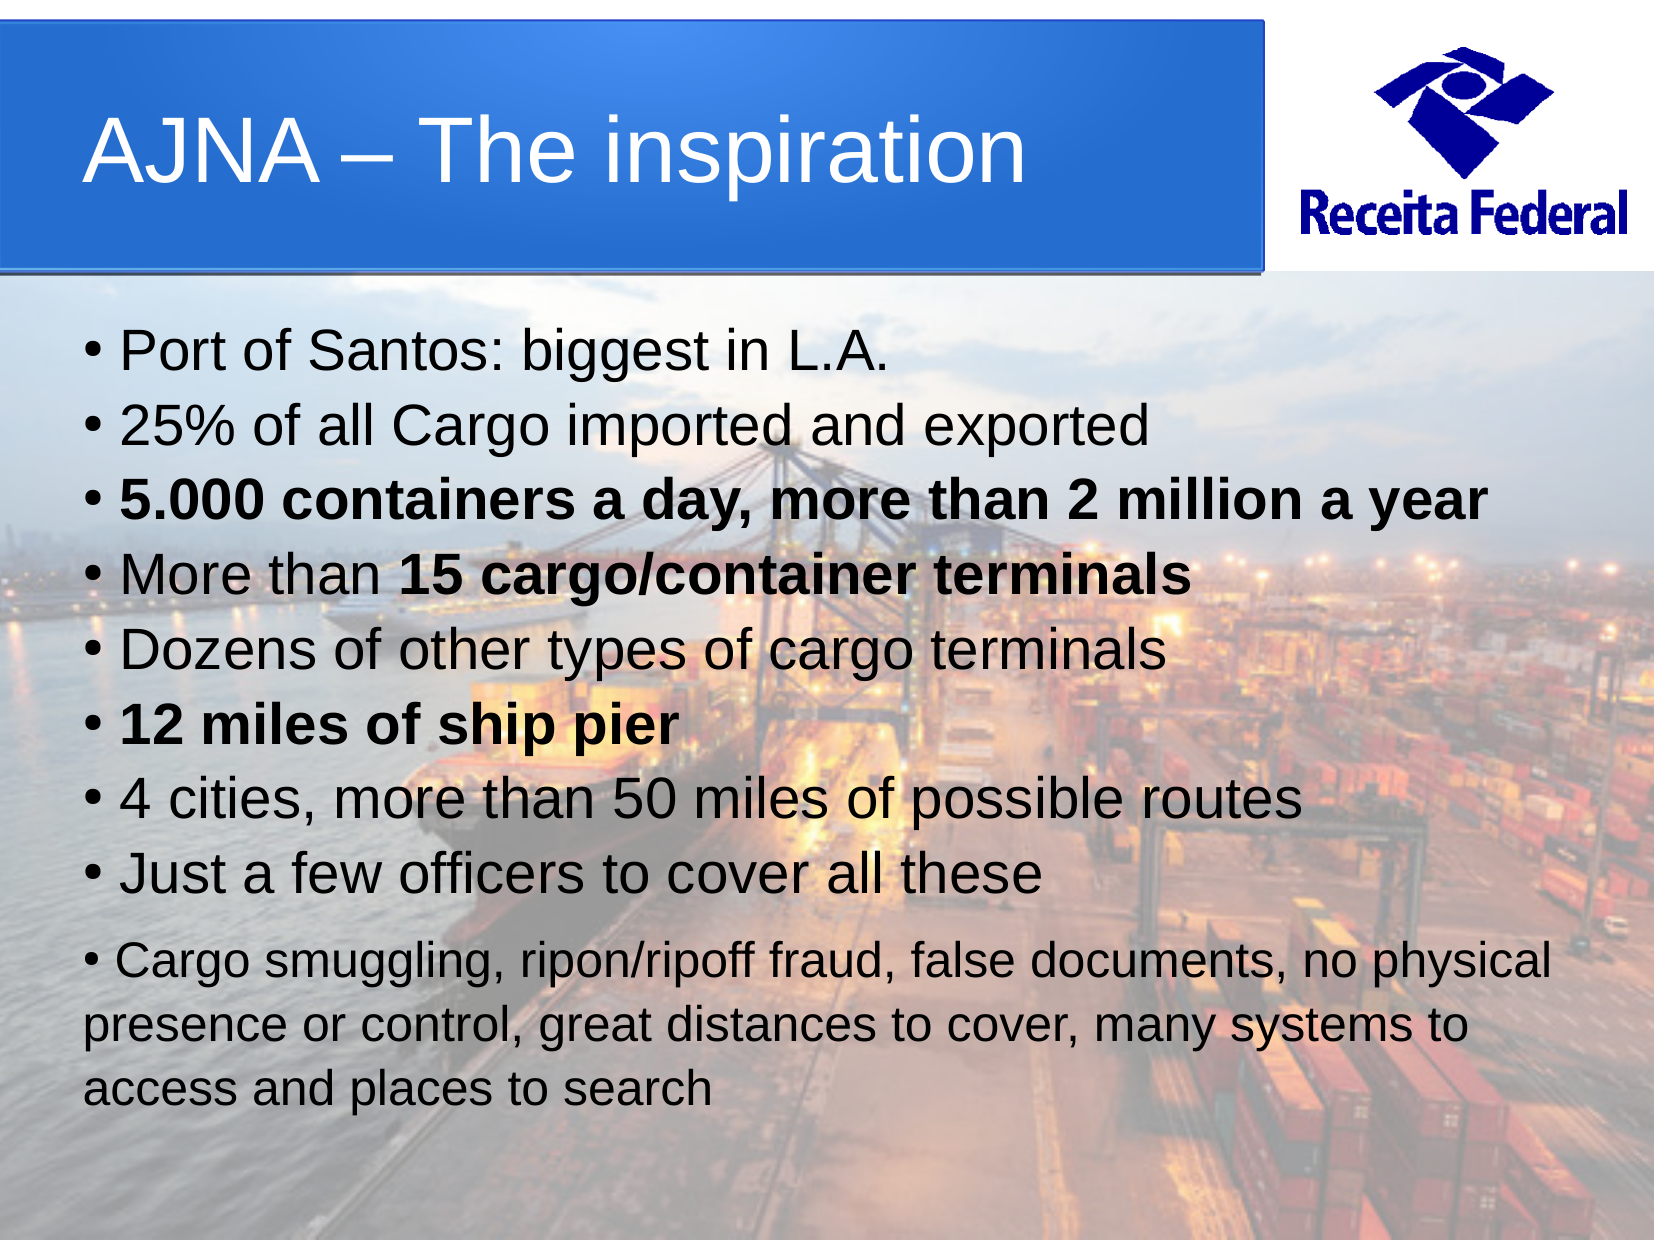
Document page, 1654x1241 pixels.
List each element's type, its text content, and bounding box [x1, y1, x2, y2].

subtitle Port of Santos: biggest in L.A. 25% of all Cargo imported and exported 5.000 containers a day, more than 2 million a year More than 15 cargo/container terminals Dozens of other types of cargo terminals 12 miles of ship pier 4 cities, more than 50 miles of possible routes Just a few officers to cover all these Cargo smuggling, ripon/ripoff fraud, false documents, no physical presence or control, great distances to cover, many systems to access and places to search [82, 289, 1571, 1134]
picture [0, 271, 1654, 1240]
title AJNA – The inspiration [82, 45, 1235, 254]
picture [1299, 47, 1629, 237]
